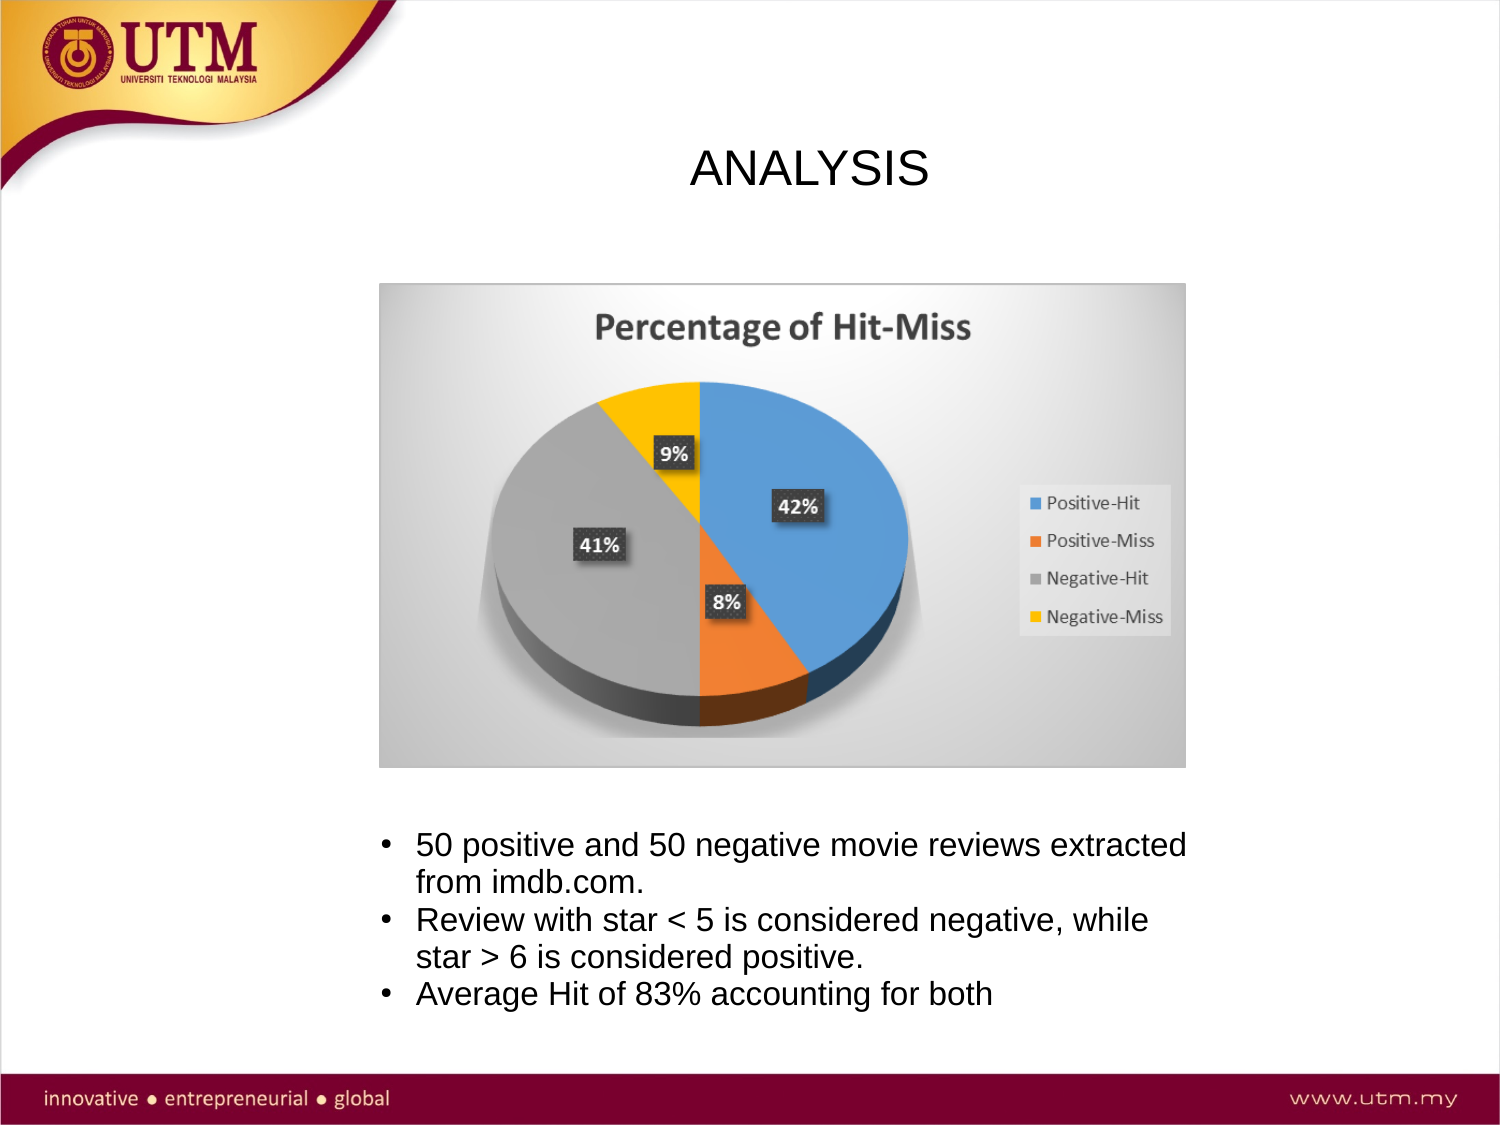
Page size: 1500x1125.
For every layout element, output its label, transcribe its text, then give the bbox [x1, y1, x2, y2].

text_box ANALYSIS [675, 133, 946, 204]
picture [0, 0, 1500, 1125]
text_box 50 positive and 50 negative movie reviews extracted from imdb.com. Review with star < 5 is considered negative, while star > 6 is considered positive. Average Hit of 83% accounting for both [365, 819, 1206, 1020]
